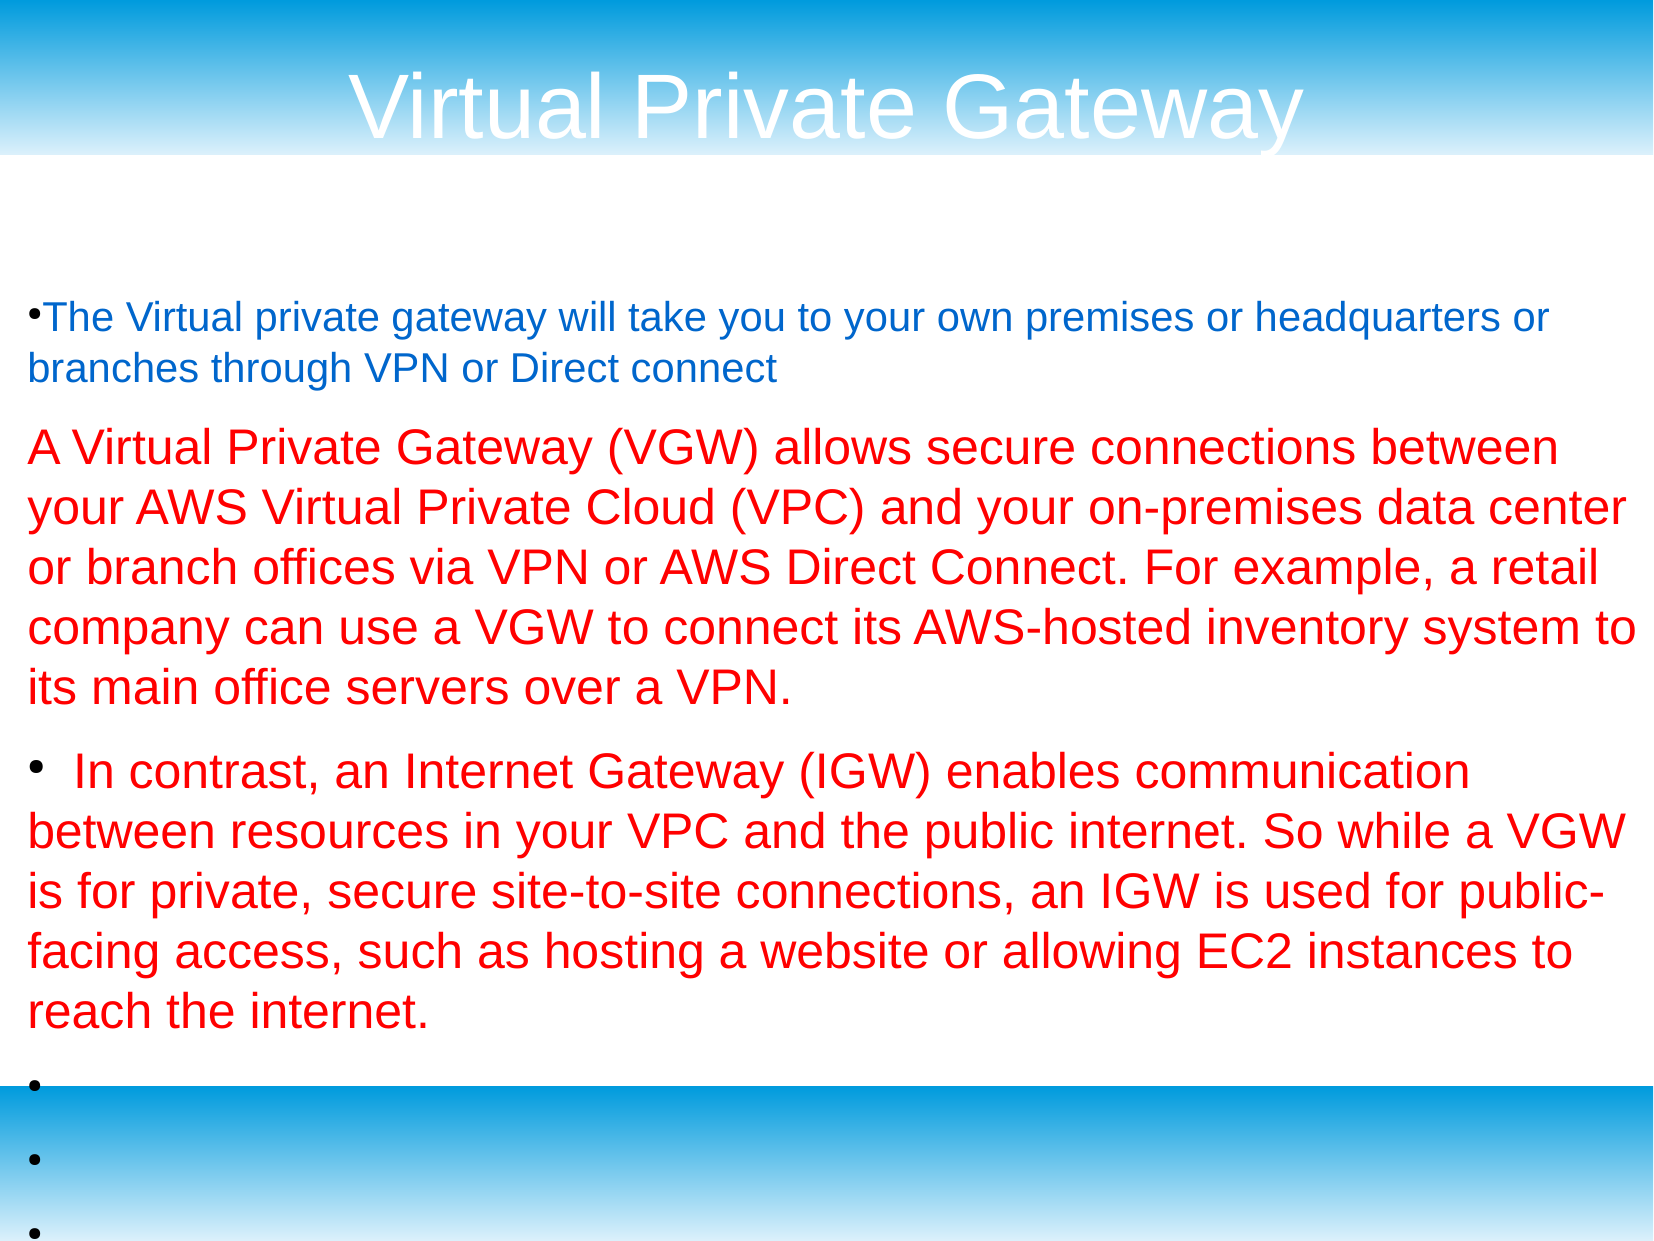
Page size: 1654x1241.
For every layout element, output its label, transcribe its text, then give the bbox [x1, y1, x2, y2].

title Virtual Private Gateway [82, 49, 1571, 155]
list The Virtual private gateway will take you to your own premises or headquarters or branches through VPN or Direct connect A Virtual Private Gateway (VGW) allows secure connections between your AWS Virtual Private Cloud (VPC) and your on-premises data center or branch offices via VPN or AWS Direct Connect. For example, a retail company can use a VGW to connect its AWS-hosted inventory system to its main office servers over a VPN. In contrast, an Internet Gateway (IGW) enables communication between resources in your VPC and the public internet. So while a VGW is for private, secure site-to-site connections, an IGW is used for public-facing access, such as hosting a website or allowing EC2 instances to reach the internet. [27, 290, 1654, 1241]
